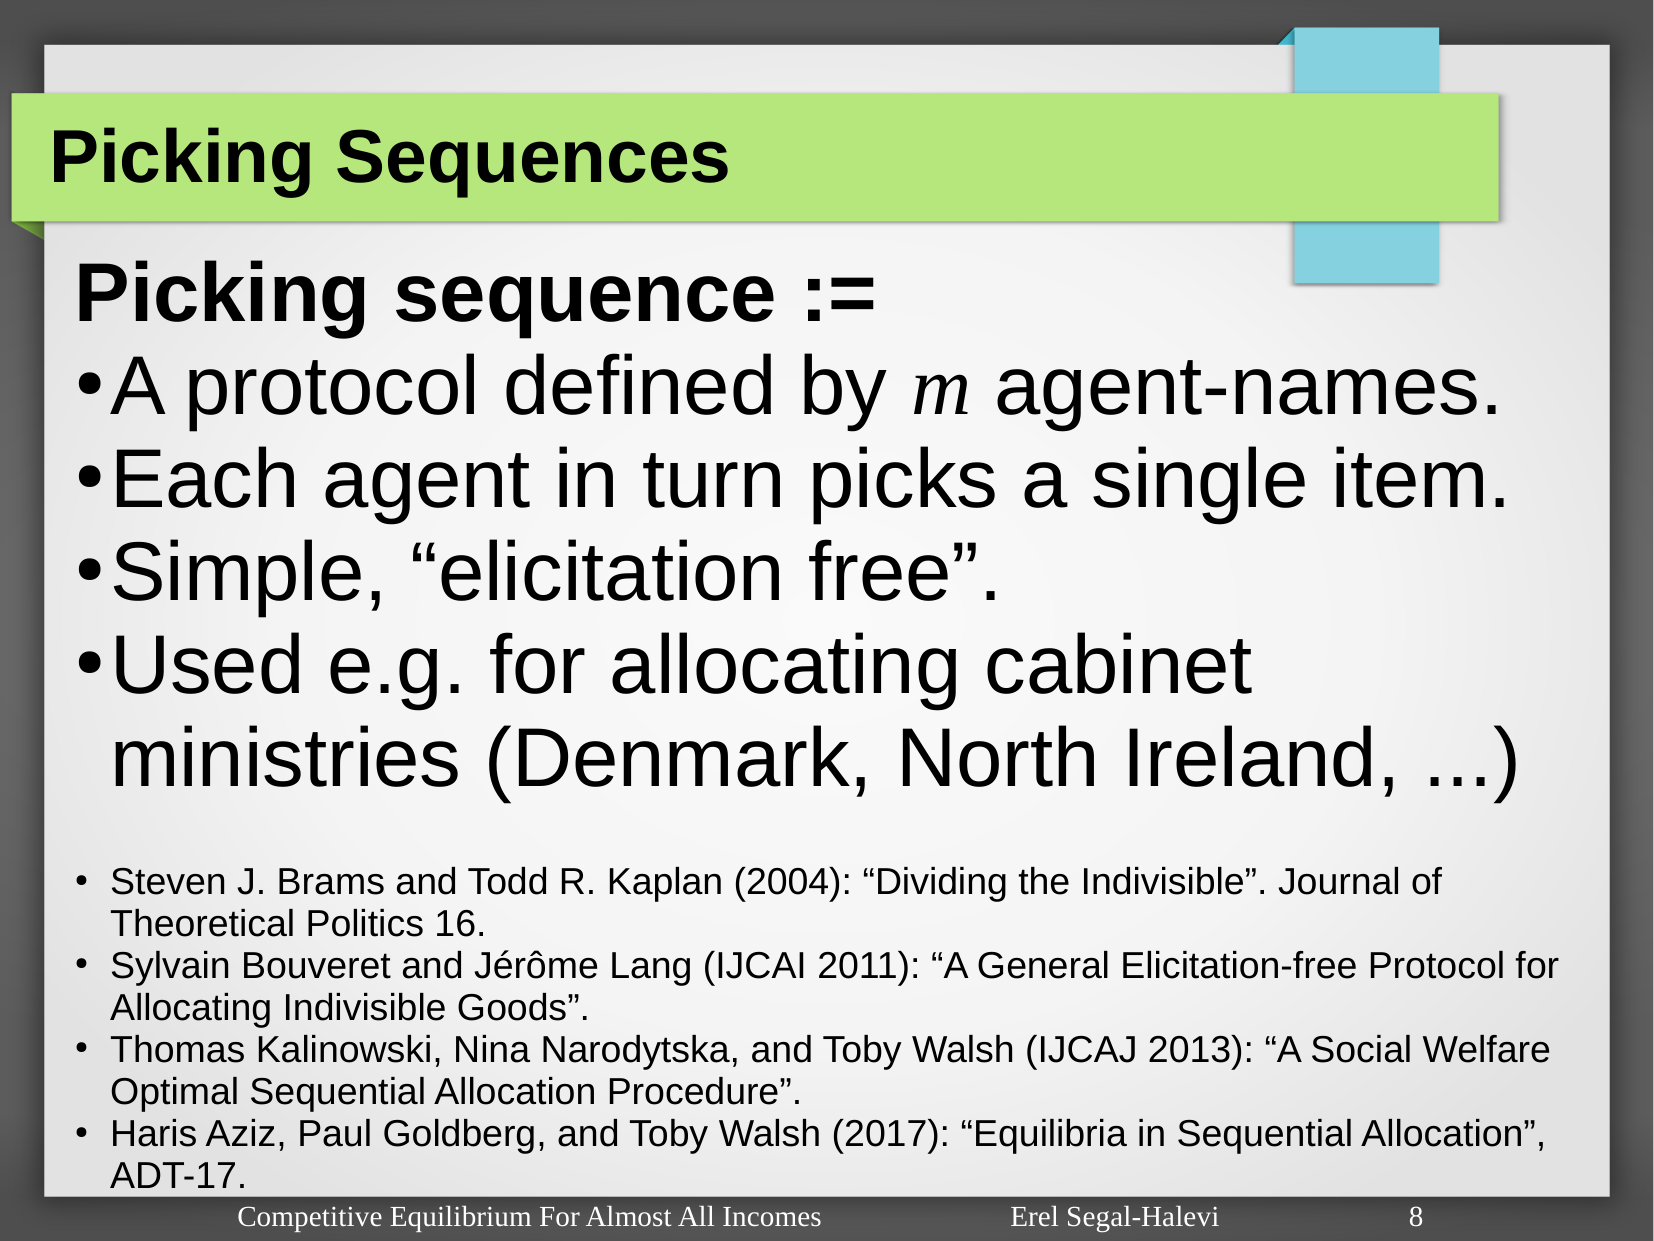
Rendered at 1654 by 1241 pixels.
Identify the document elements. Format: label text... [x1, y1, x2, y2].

title Picking Sequences [49, 71, 1654, 241]
picture [0, 0, 1654, 1241]
text_box Picking sequence := A protocol defined by m agent-names. Each agent in turn picks a single item. Simple, “elicitation free”. Used e.g. for allocating cabinet ministries (Denmark, North Ireland, ...) Steven J. Brams and Todd R. Kaplan (2004): “Dividing the Indivisible”. Journal of Theoretical Politics 16. Sylvain Bouveret and Jérôme Lang (IJCAI 2011): “A General Elicitation-free Protocol for Allocating Indivisible Goods”. Thomas Kalinowski, Nina Narodytska, and Toby Walsh (IJCAJ 2013): “A Social Welfare Optimal Sequential Allocation Procedure”. Haris Aziz, Paul Goldberg, and Toby Walsh (2017): “Equilibria in Sequential Allocation”, ADT-17. [60, 238, 1601, 1204]
